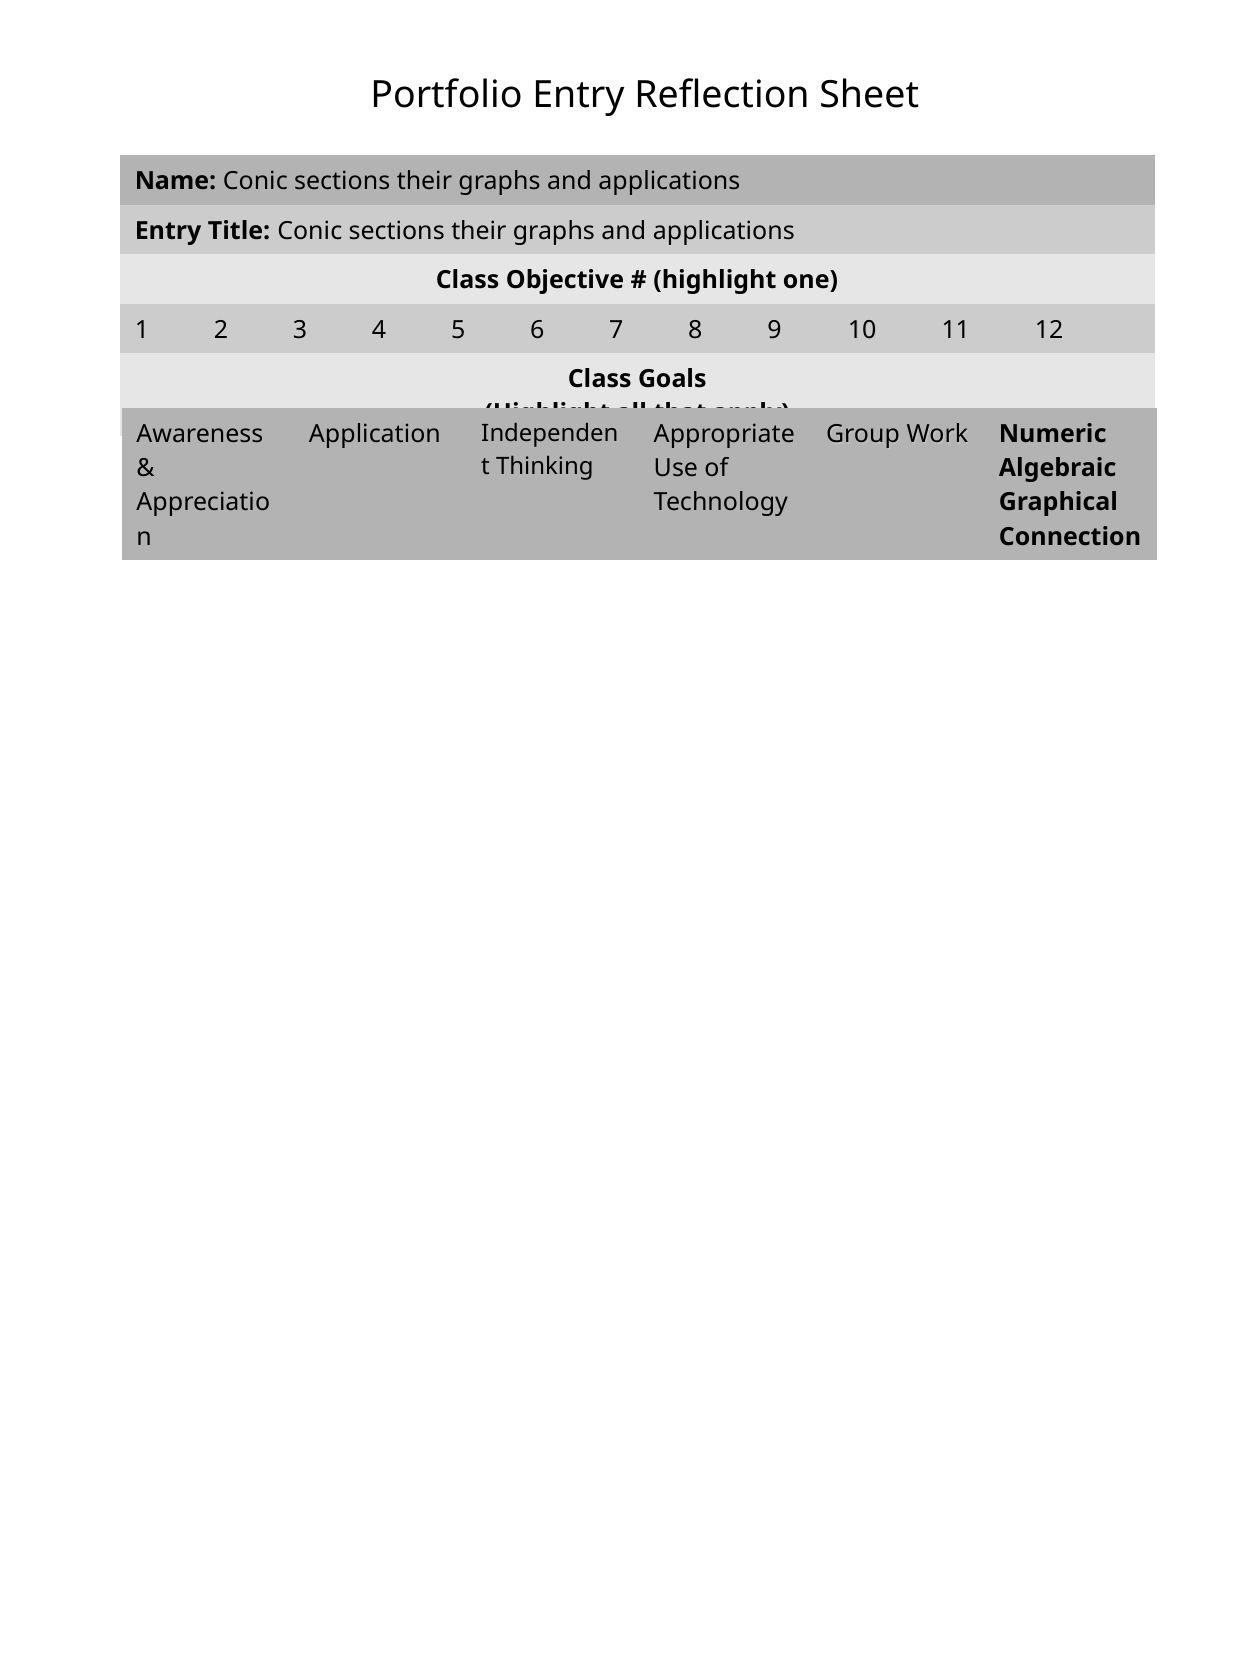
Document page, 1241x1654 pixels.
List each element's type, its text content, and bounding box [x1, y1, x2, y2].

table_header Application [294, 408, 467, 560]
table_header Awareness & Appreciation [122, 408, 294, 560]
table_cell Entry Title: Conic sections their graphs and applications [120, 205, 1155, 254]
table_cell 1 2 3 4 5 6 7 8 9 10 11 12 [120, 304, 1155, 353]
table_header Numeric Algebraic Graphical Connection [984, 408, 1157, 560]
table_header Name: Conic sections their graphs and applications [120, 155, 1155, 205]
table_header Independent Thinking [467, 408, 639, 560]
text_box Portfolio Entry Reflection Sheet [195, 60, 1096, 117]
table_header Appropriate Use of Technology [639, 408, 811, 560]
table_cell Class Goals (Highlight all that apply) [120, 353, 1155, 436]
table_header Group Work [811, 408, 984, 560]
table_cell Class Objective # (highlight one) [120, 254, 1155, 304]
